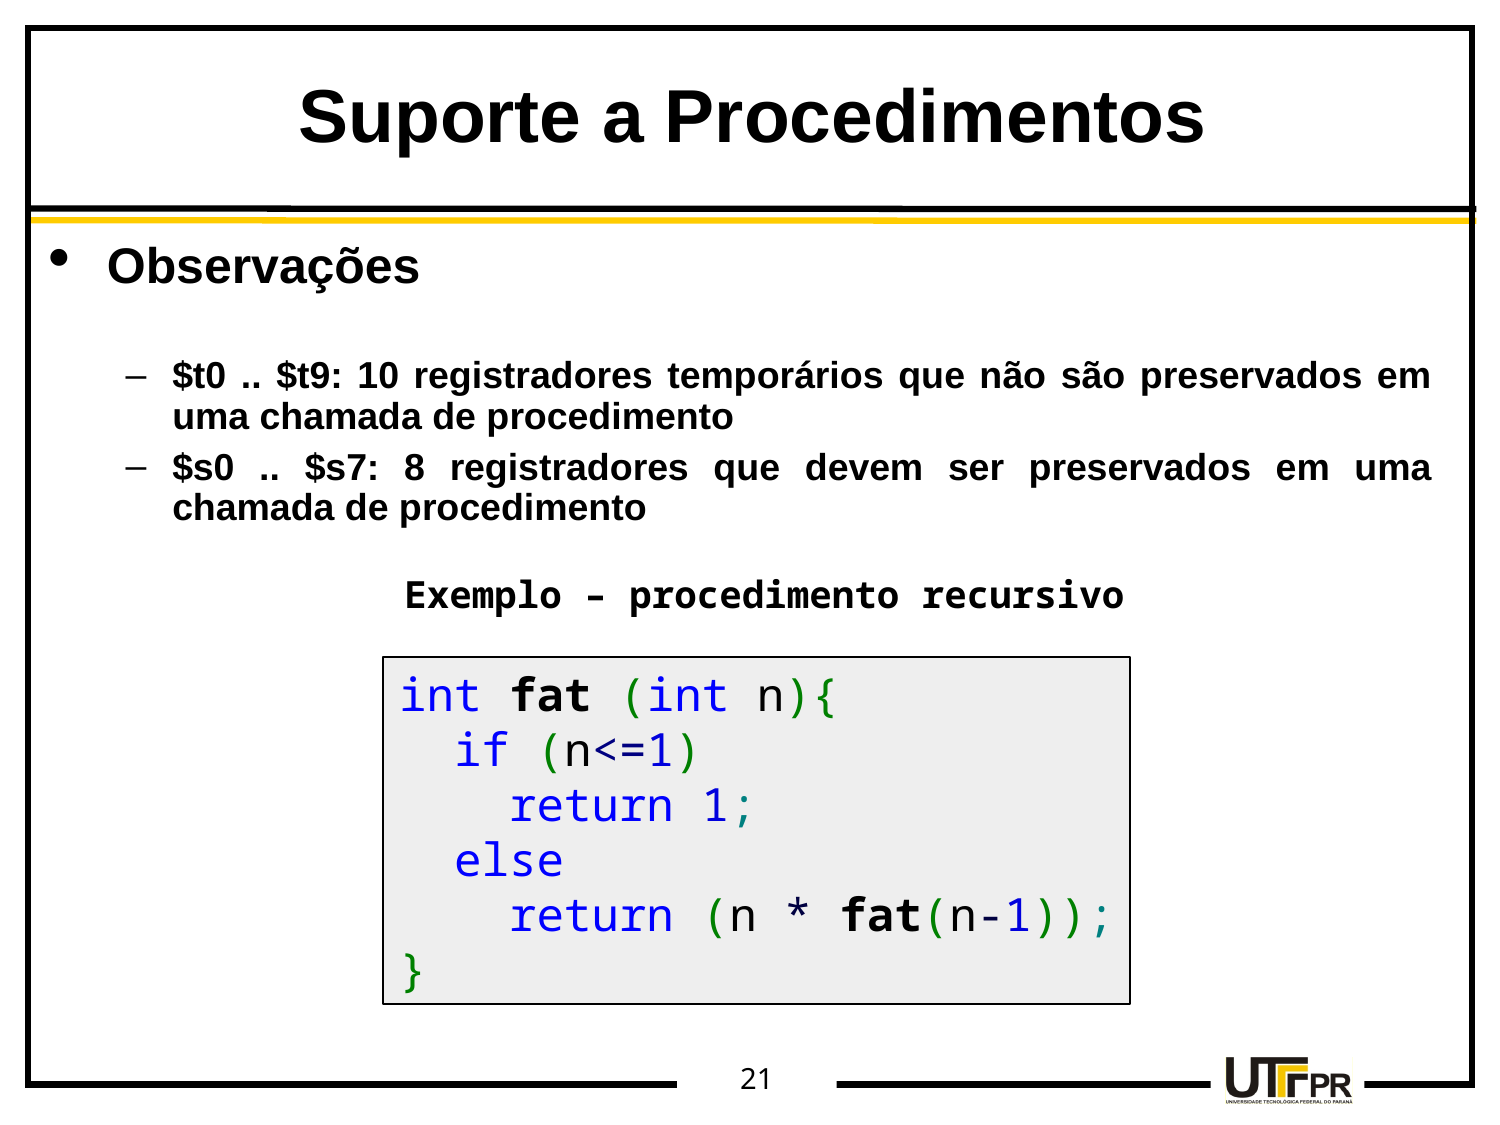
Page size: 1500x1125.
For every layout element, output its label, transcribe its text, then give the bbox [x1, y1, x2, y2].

text_box Exemplo – procedimento recursivo [352, 563, 1140, 624]
title Suporte a Procedimentos [29, 29, 1477, 207]
list Observações $t0 .. $t9: 10 registradores temporários que não são preservados em uma chamada de procedimento $s0 .. $s7: 8 registradores que devem ser preservados em uma chamada de procedimento [35, 232, 1447, 678]
title [37, 24, 1288, 29]
picture [1225, 1057, 1353, 1104]
text_box int fat (int n){ if (n<=1) return 1; else return (n * fat(n-1)); } [383, 657, 1131, 1005]
